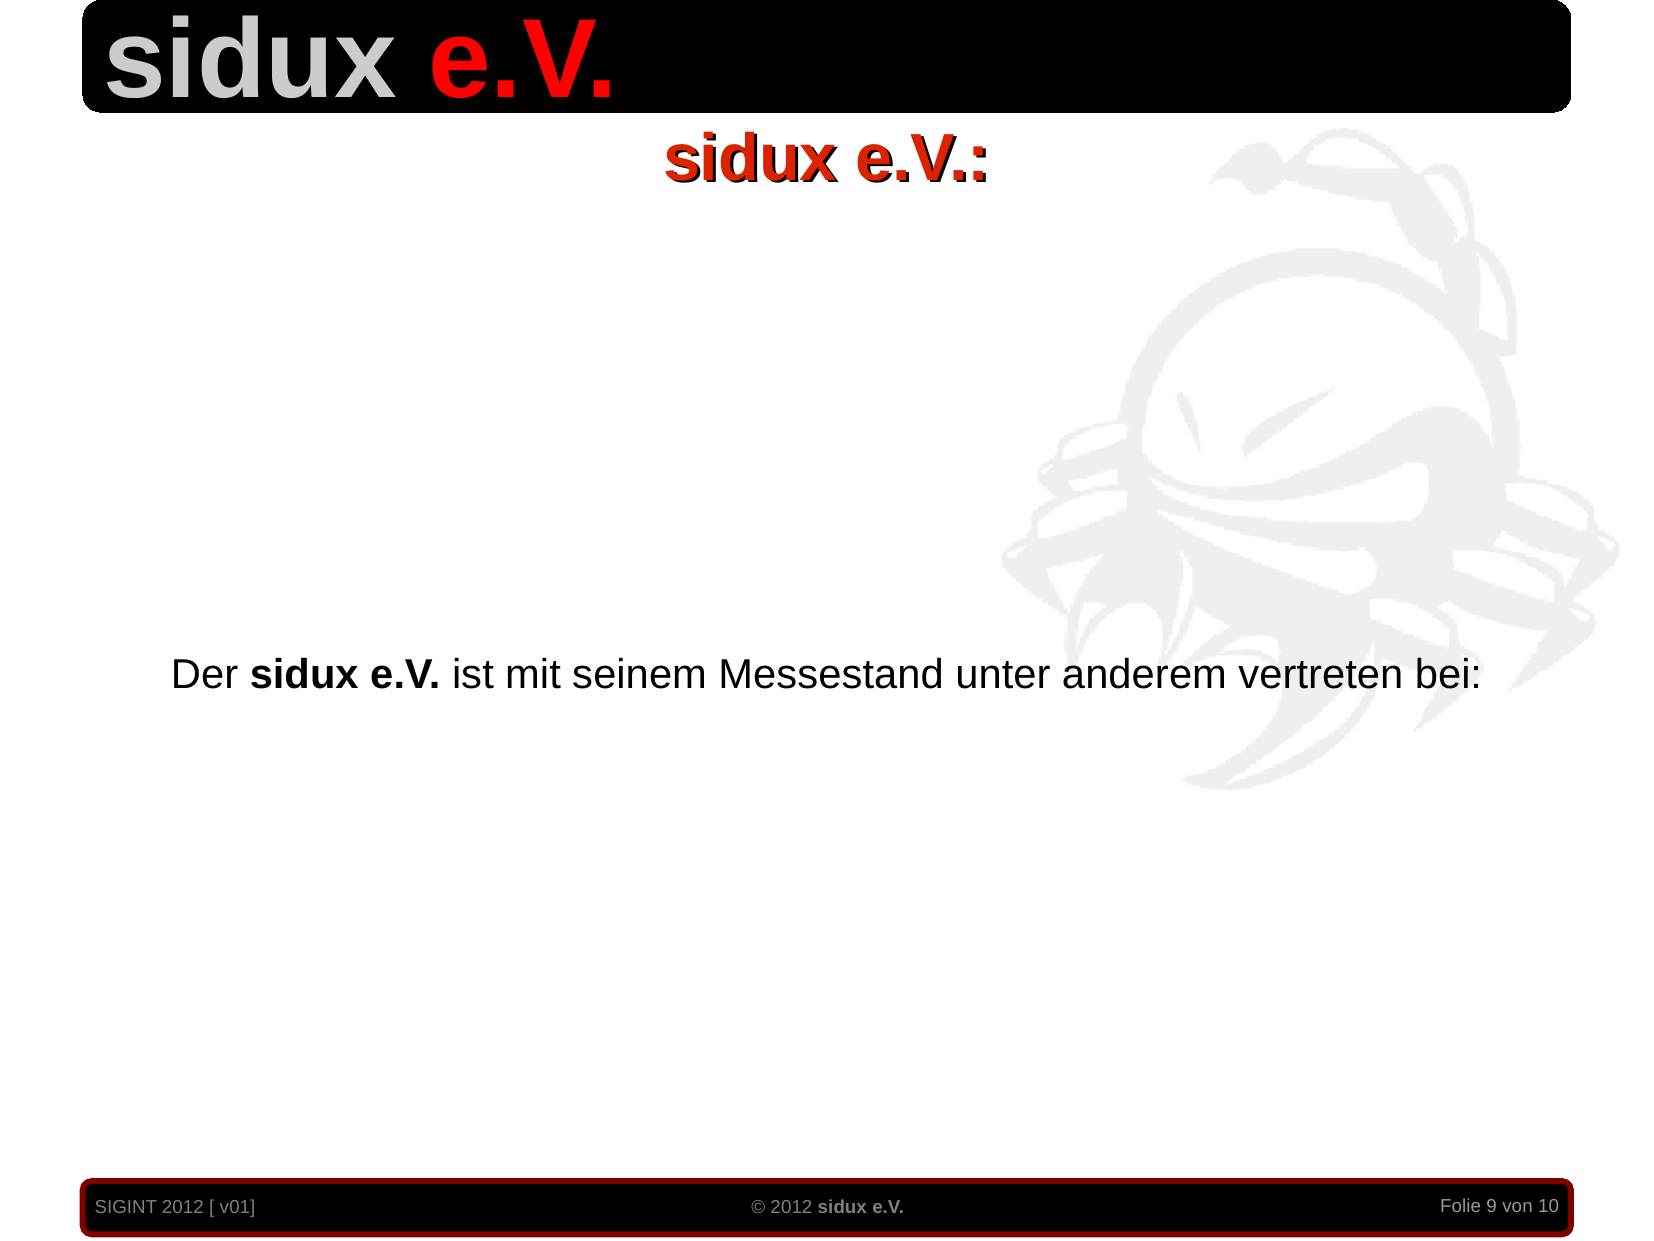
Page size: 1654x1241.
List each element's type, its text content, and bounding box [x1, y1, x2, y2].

text_box Der sidux e.V. ist mit seinem Messestand unter anderem vertreten bei: [82, 224, 1571, 1170]
text_box sidux e.V.: [82, 112, 1571, 213]
picture [997, 122, 1625, 798]
